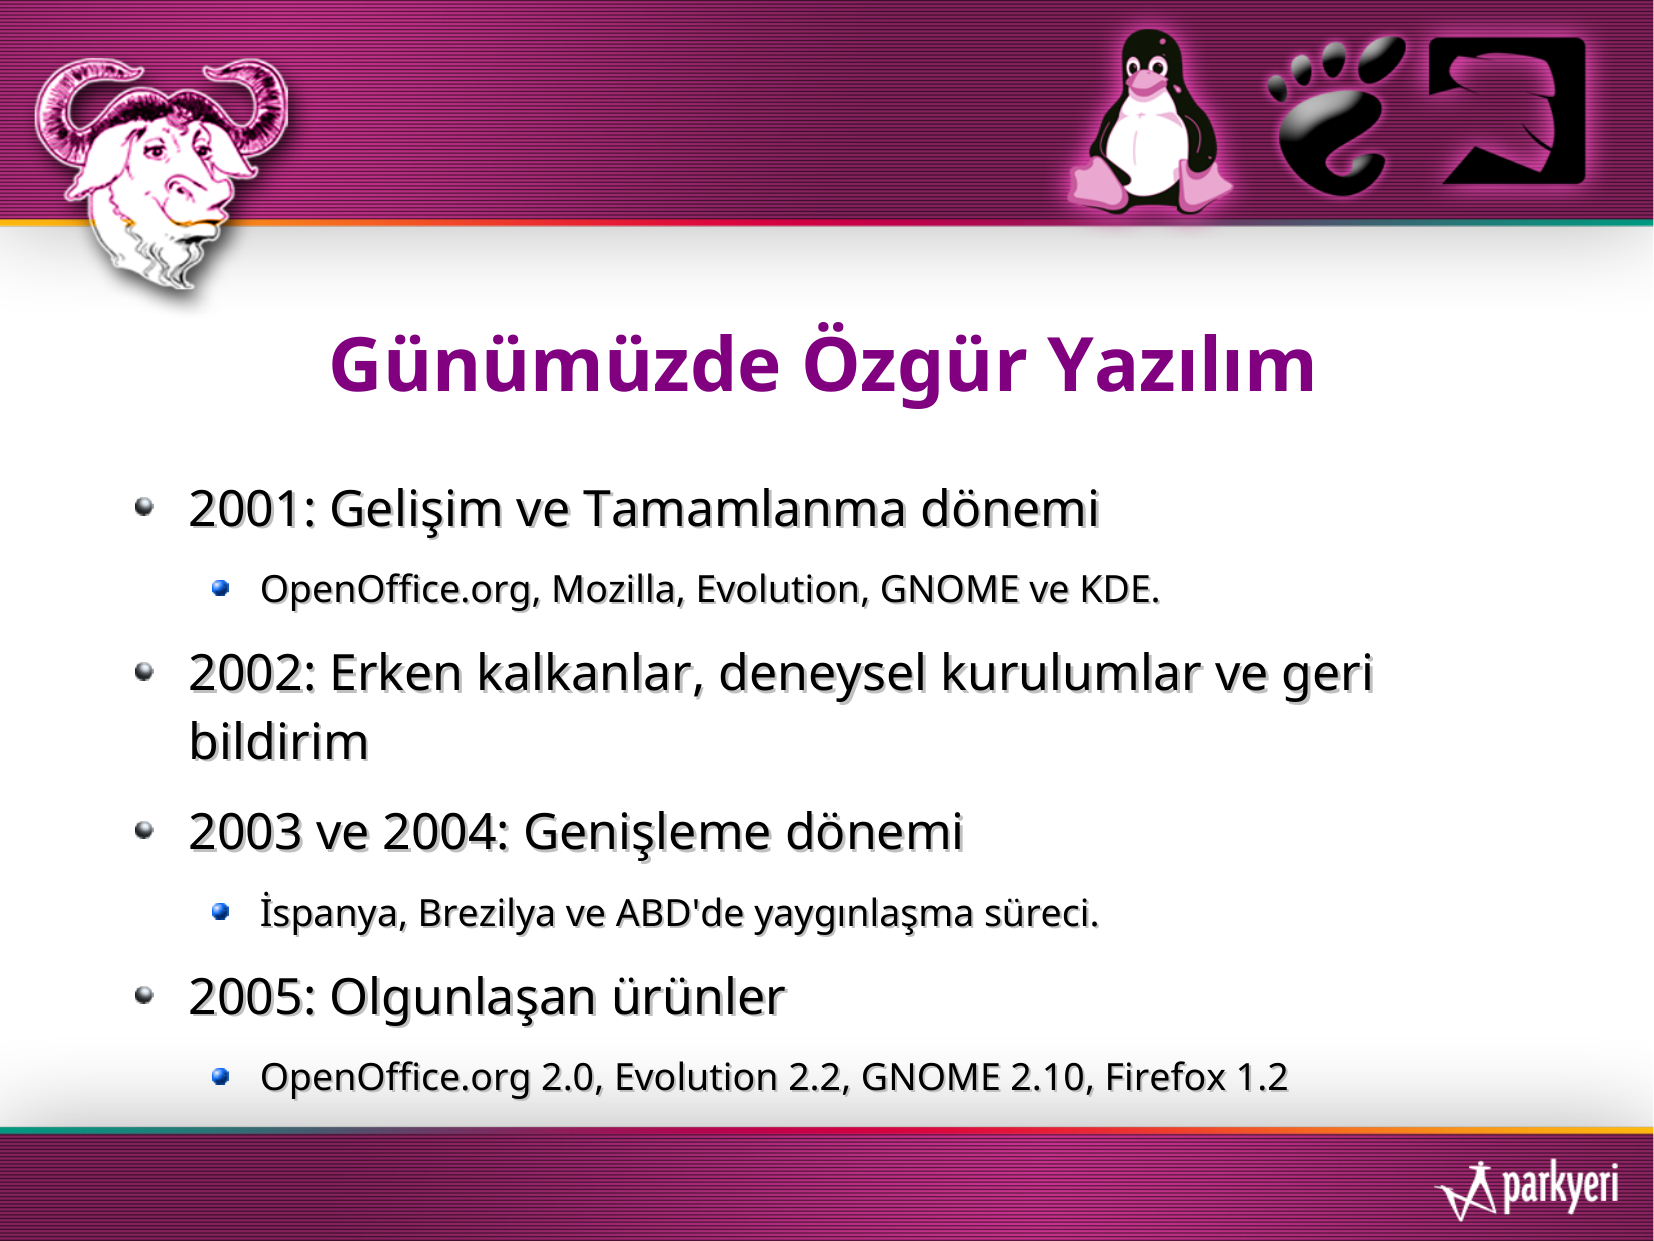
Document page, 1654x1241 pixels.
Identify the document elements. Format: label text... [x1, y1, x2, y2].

picture [0, 0, 1654, 1241]
title Günümüzde Özgür Yazılım [118, 295, 1531, 429]
list 2001: Gelişim ve Tamamlanma dönemi OpenOffice.org, Mozilla, Evolution, GNOME ve KDE. 2002: Erken kalkanlar, deneysel kurulumlar ve geri bildirim 2003 ve 2004: Genişleme dönemi İspanya, Brezilya ve ABD'de yaygınlaşma süreci. 2005: Olgunlaşan ürünler OpenOffice.org 2.0, Evolution 2.2, GNOME 2.10, Firefox 1.2 [118, 472, 1531, 1103]
